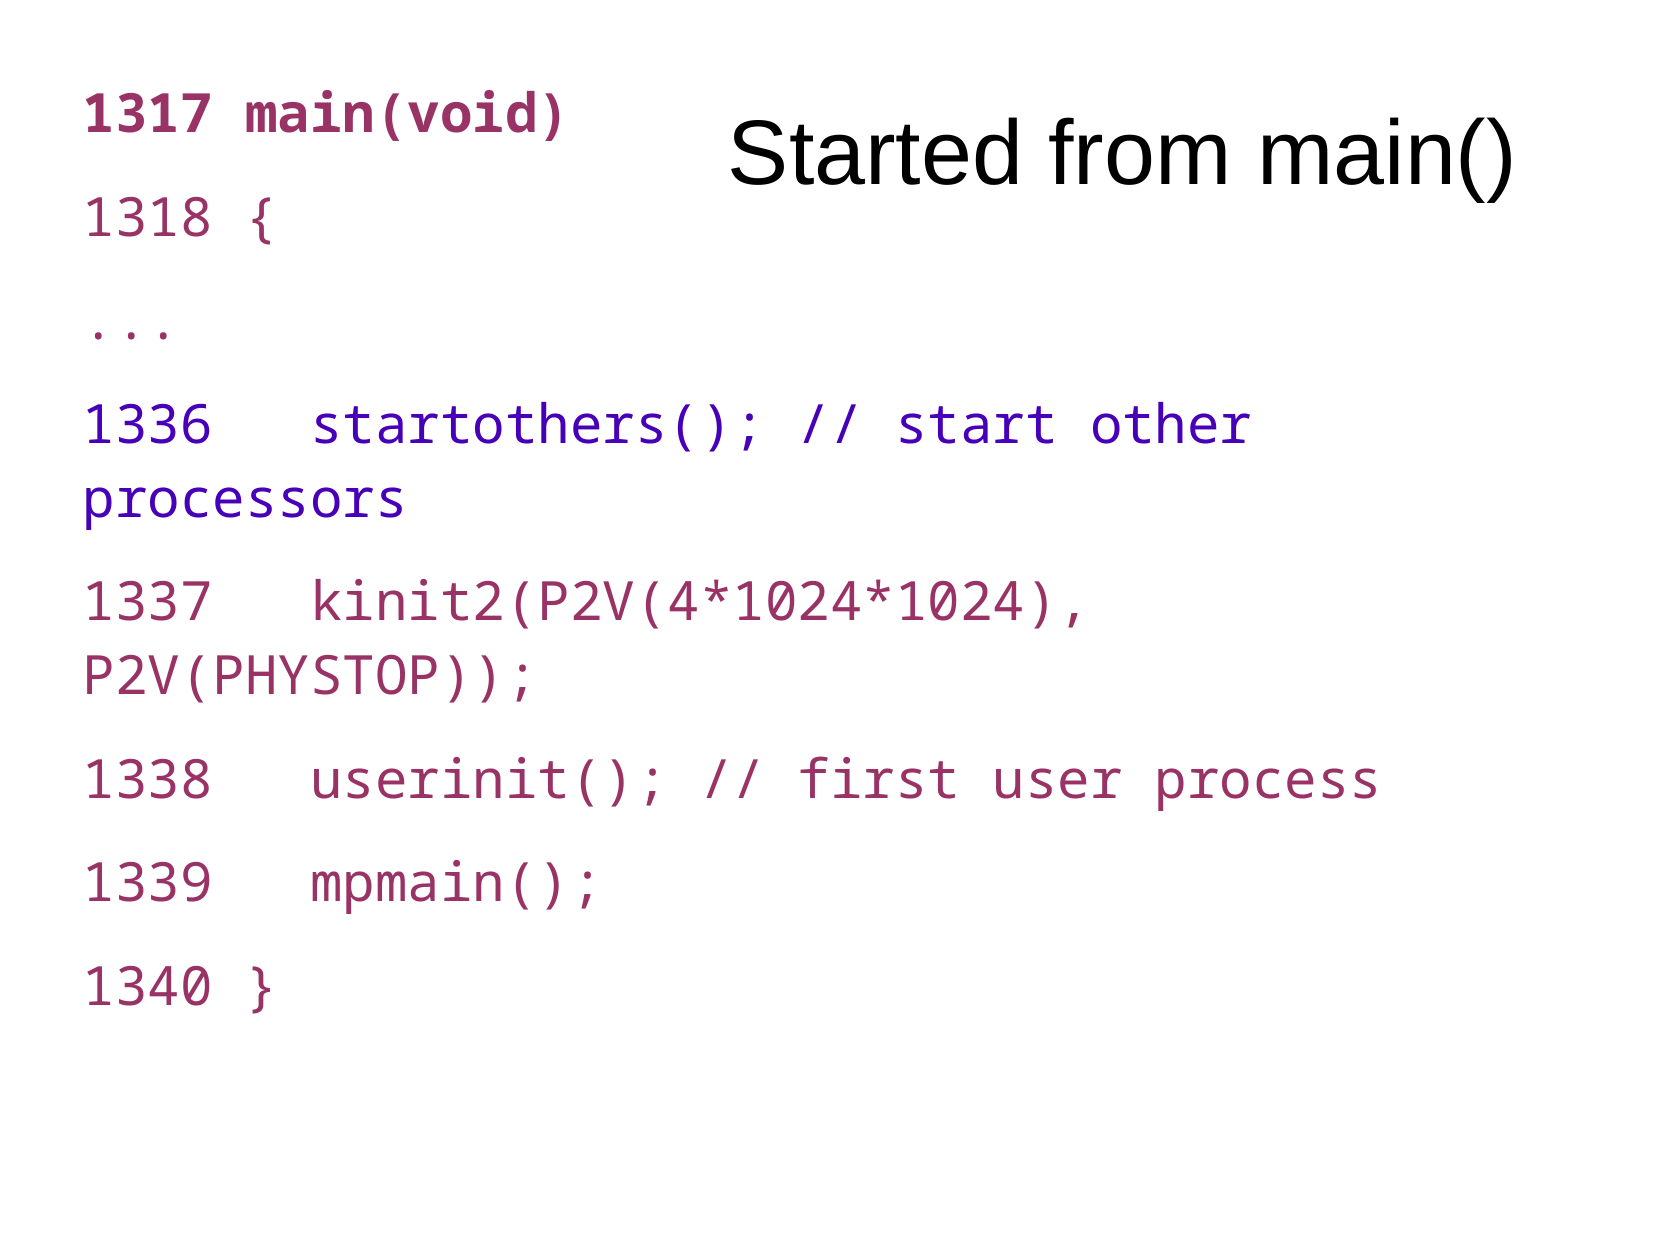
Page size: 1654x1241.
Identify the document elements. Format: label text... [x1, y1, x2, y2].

list 1317 main(void) 1318 { ... 1336 startothers(); // start other processors 1337 kinit2(P2V(4*1024*1024), P2V(PHYSTOP)); 1338 userinit(); // first user process 1339 mpmain(); 1340 } [82, 75, 1571, 1163]
title Started from main() [675, 49, 1571, 257]
